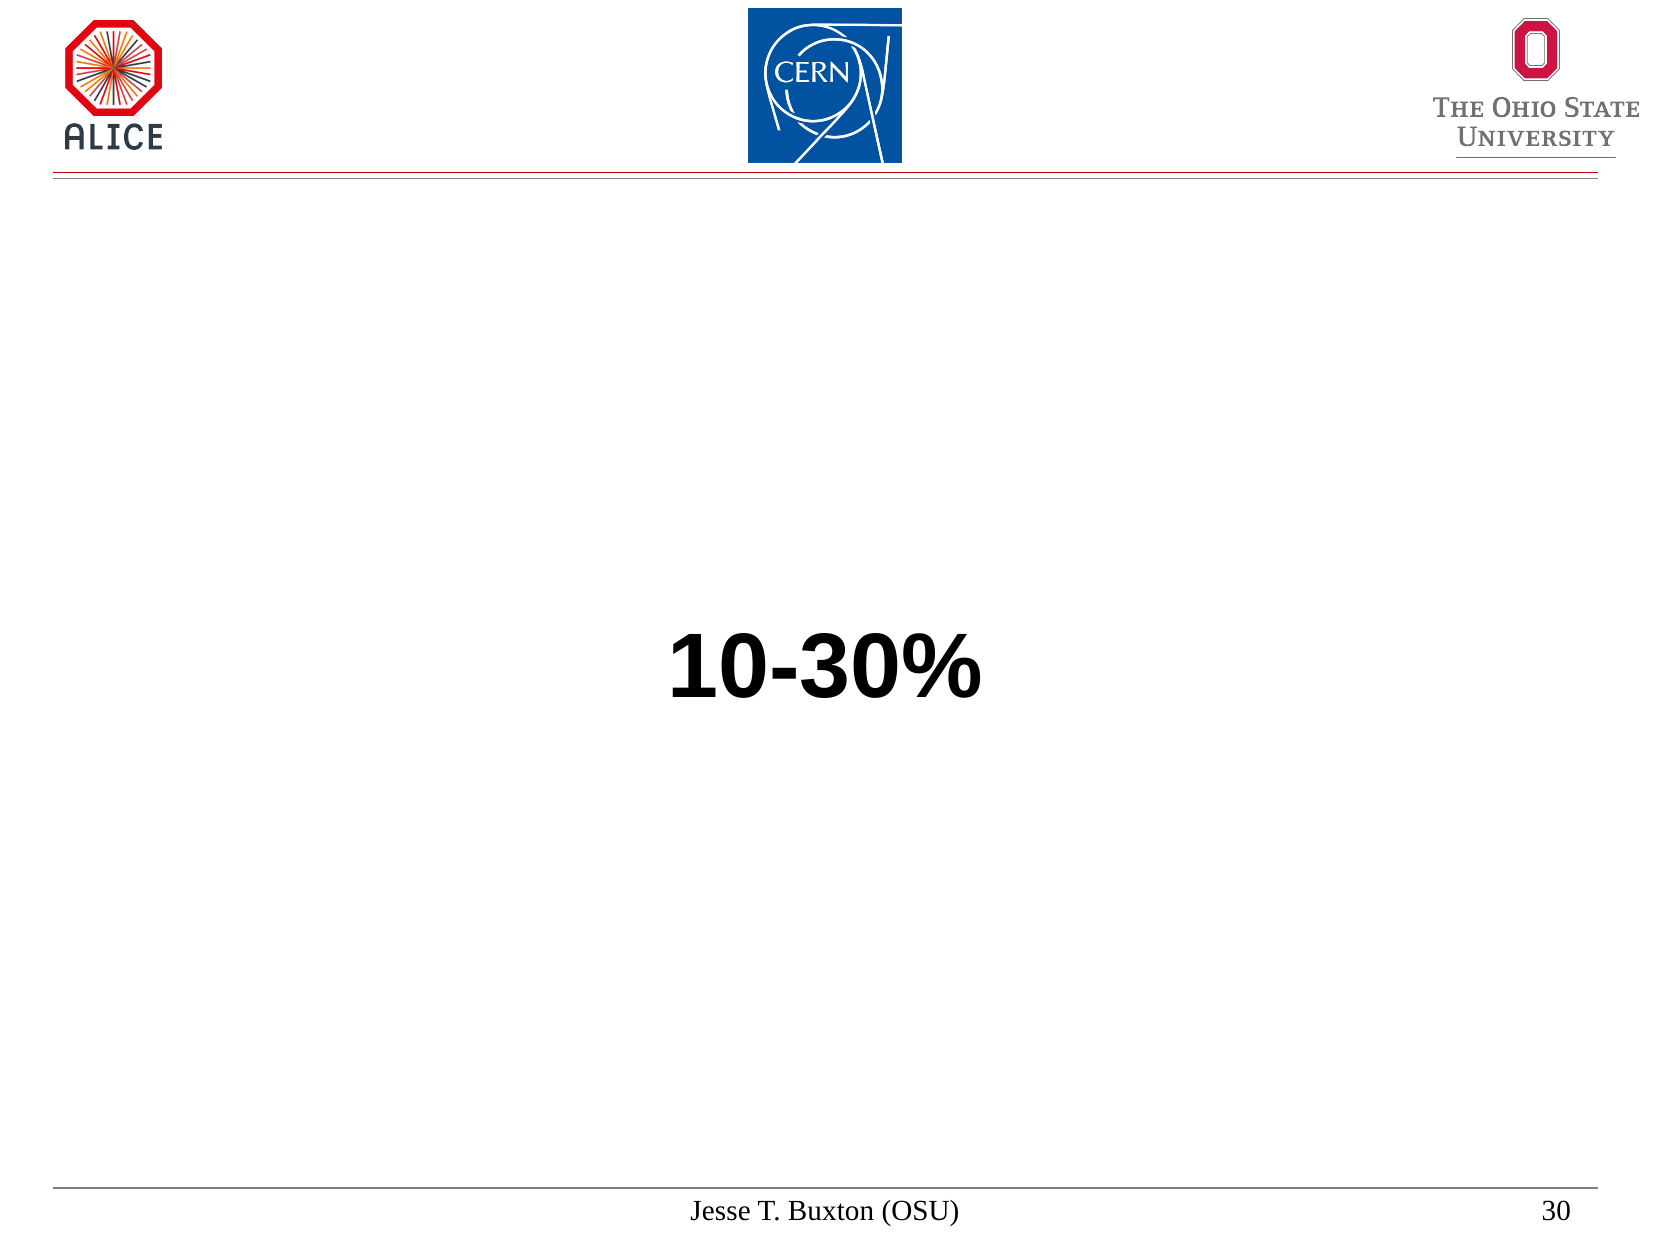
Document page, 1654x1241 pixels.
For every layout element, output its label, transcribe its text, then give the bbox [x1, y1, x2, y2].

picture [1430, 5, 1642, 171]
picture [748, 8, 902, 163]
title 10-30% [137, 580, 1513, 751]
picture [65, 20, 162, 150]
